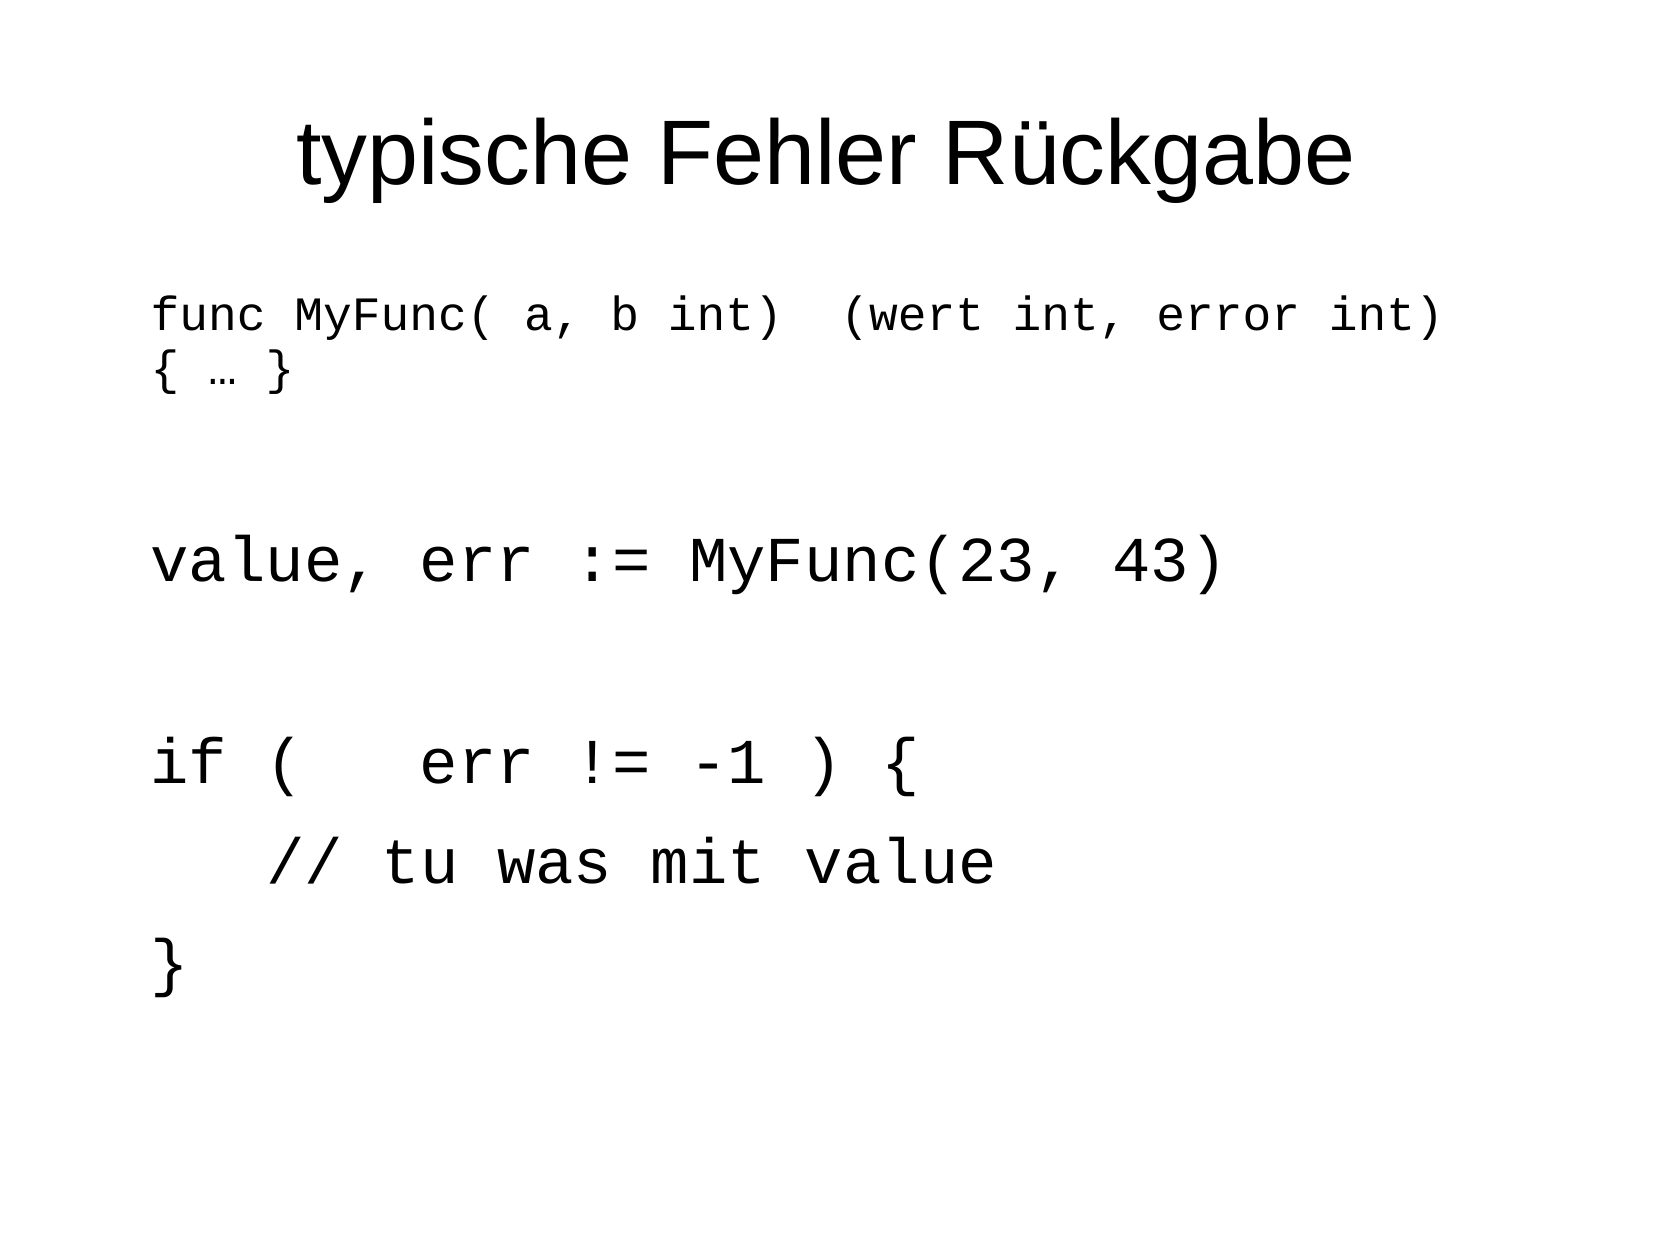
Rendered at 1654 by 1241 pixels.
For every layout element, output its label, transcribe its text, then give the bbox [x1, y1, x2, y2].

title typische Fehler Rückgabe [82, 49, 1571, 257]
list func MyFunc( a, b int) (wert int, error int) { … } value, err := MyFunc(23, 43) if ( err != -1 ) { // tu was mit value } [82, 290, 1538, 1010]
